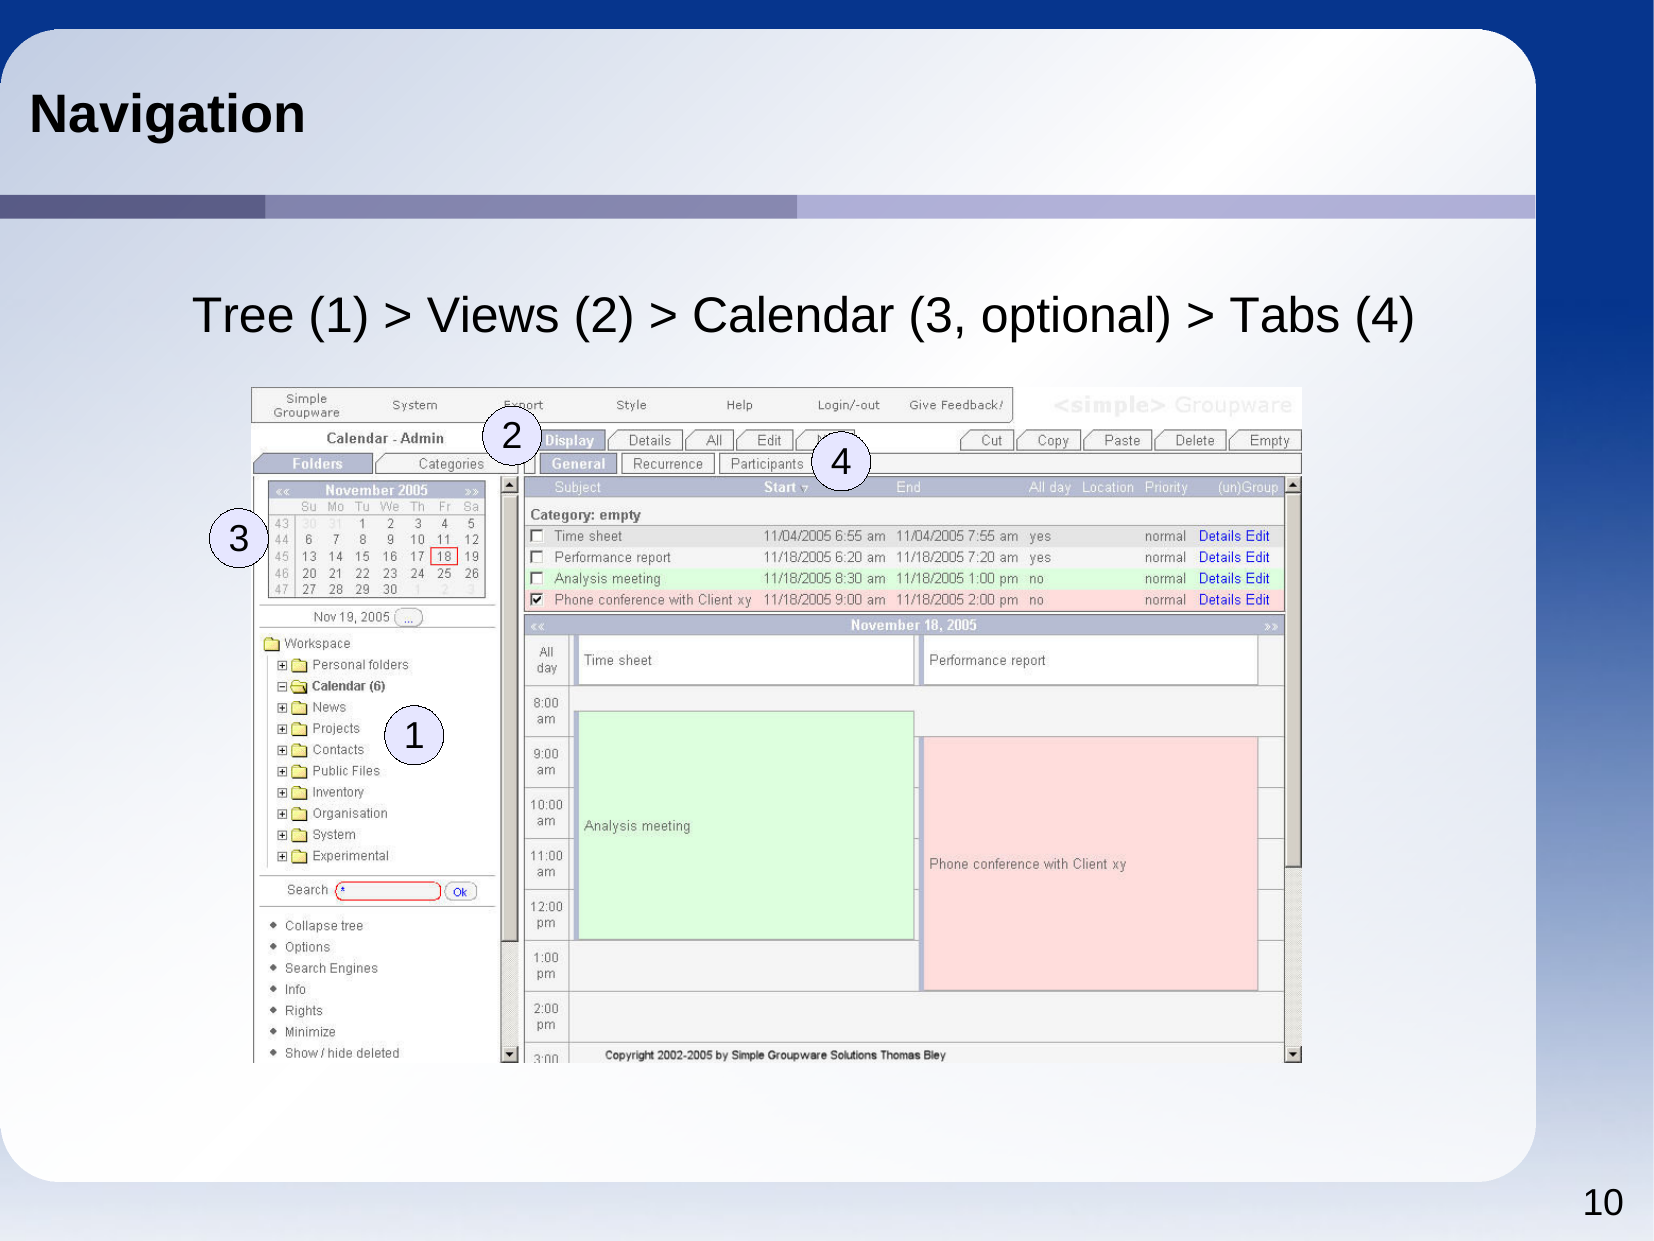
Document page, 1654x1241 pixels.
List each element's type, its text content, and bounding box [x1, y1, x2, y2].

text_box 1 [384, 705, 444, 765]
text_box 3 [209, 508, 269, 568]
text_box 4 [811, 431, 871, 491]
title Navigation [29, 49, 1506, 178]
text_box 2 [482, 406, 542, 466]
picture [251, 387, 1302, 1063]
text_box Tree (1) > Views (2) > Calendar (3, optional) > Tabs (4) [70, 280, 1397, 351]
picture [0, 0, 1654, 1241]
